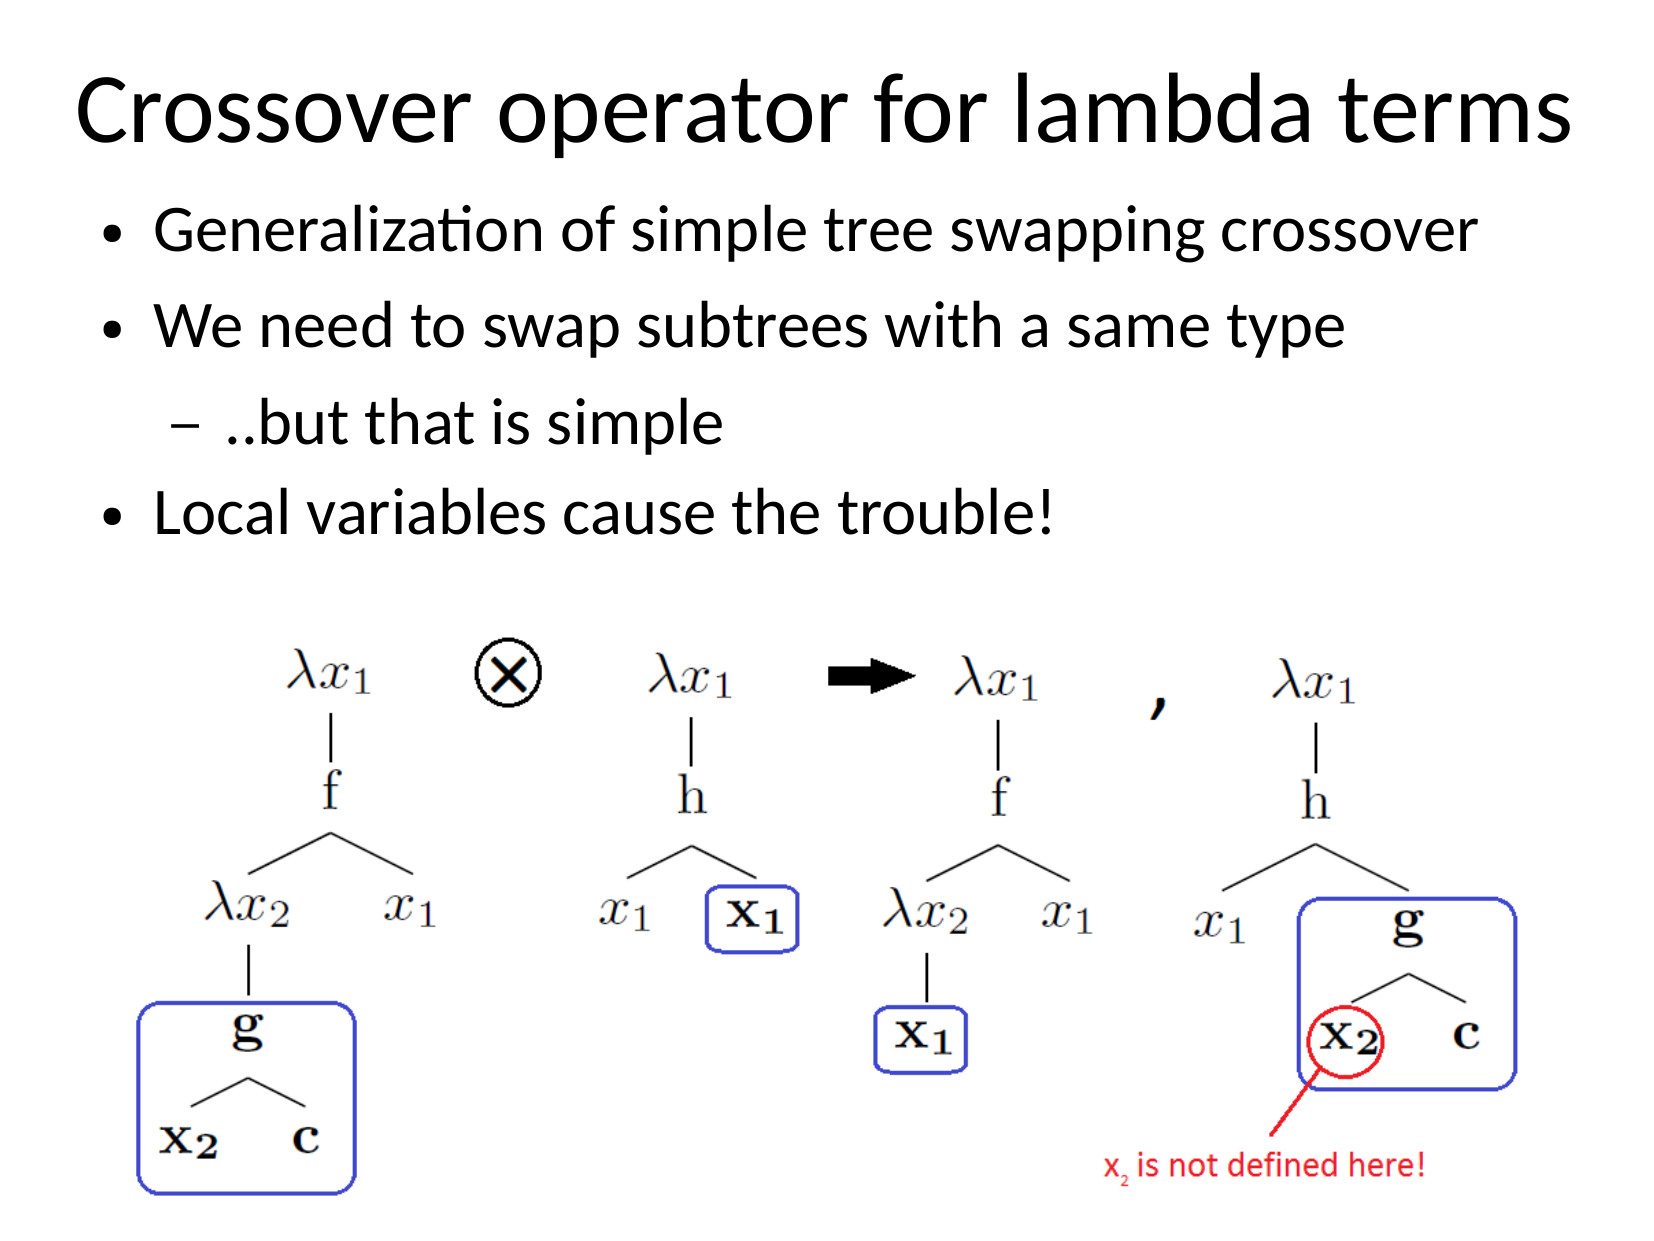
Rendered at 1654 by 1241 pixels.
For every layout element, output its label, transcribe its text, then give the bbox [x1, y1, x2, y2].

picture [109, 609, 1534, 1216]
list Generalization of simple tree swapping crossover We need to swap subtrees with a same type ..but that is simple Local variables cause the trouble! [82, 201, 1538, 616]
title Crossover operator for lambda terms [15, 44, 1636, 190]
